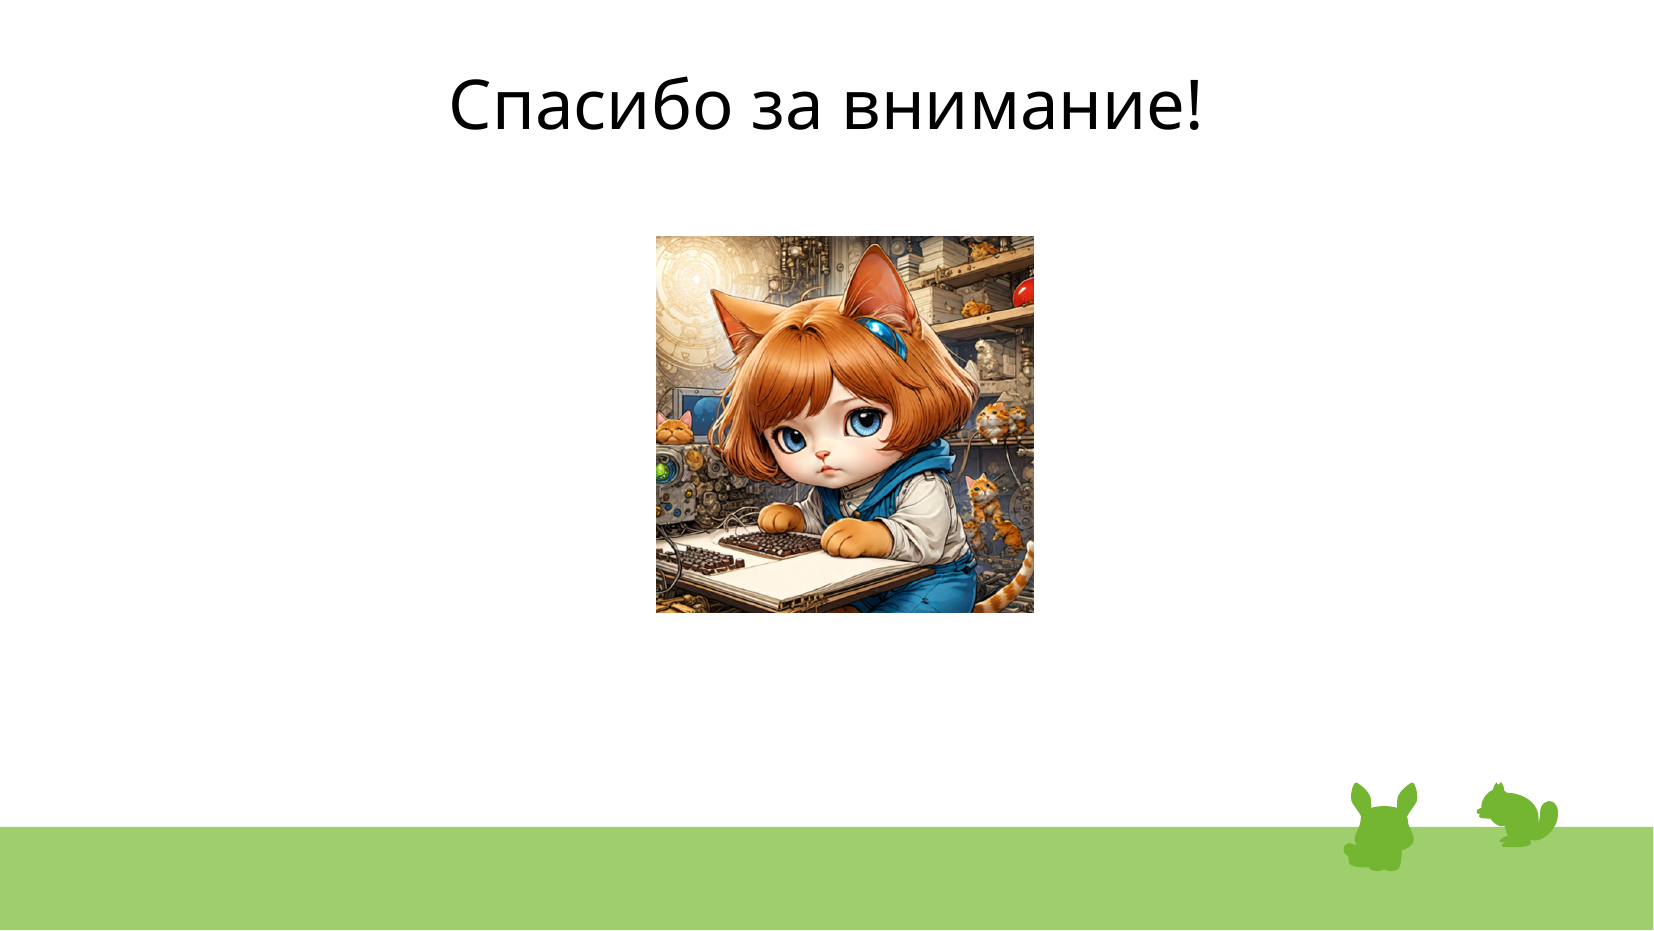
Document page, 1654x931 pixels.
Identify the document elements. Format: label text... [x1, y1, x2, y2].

title Спасибо за внимание! [88, 29, 1565, 178]
picture [656, 236, 1034, 613]
